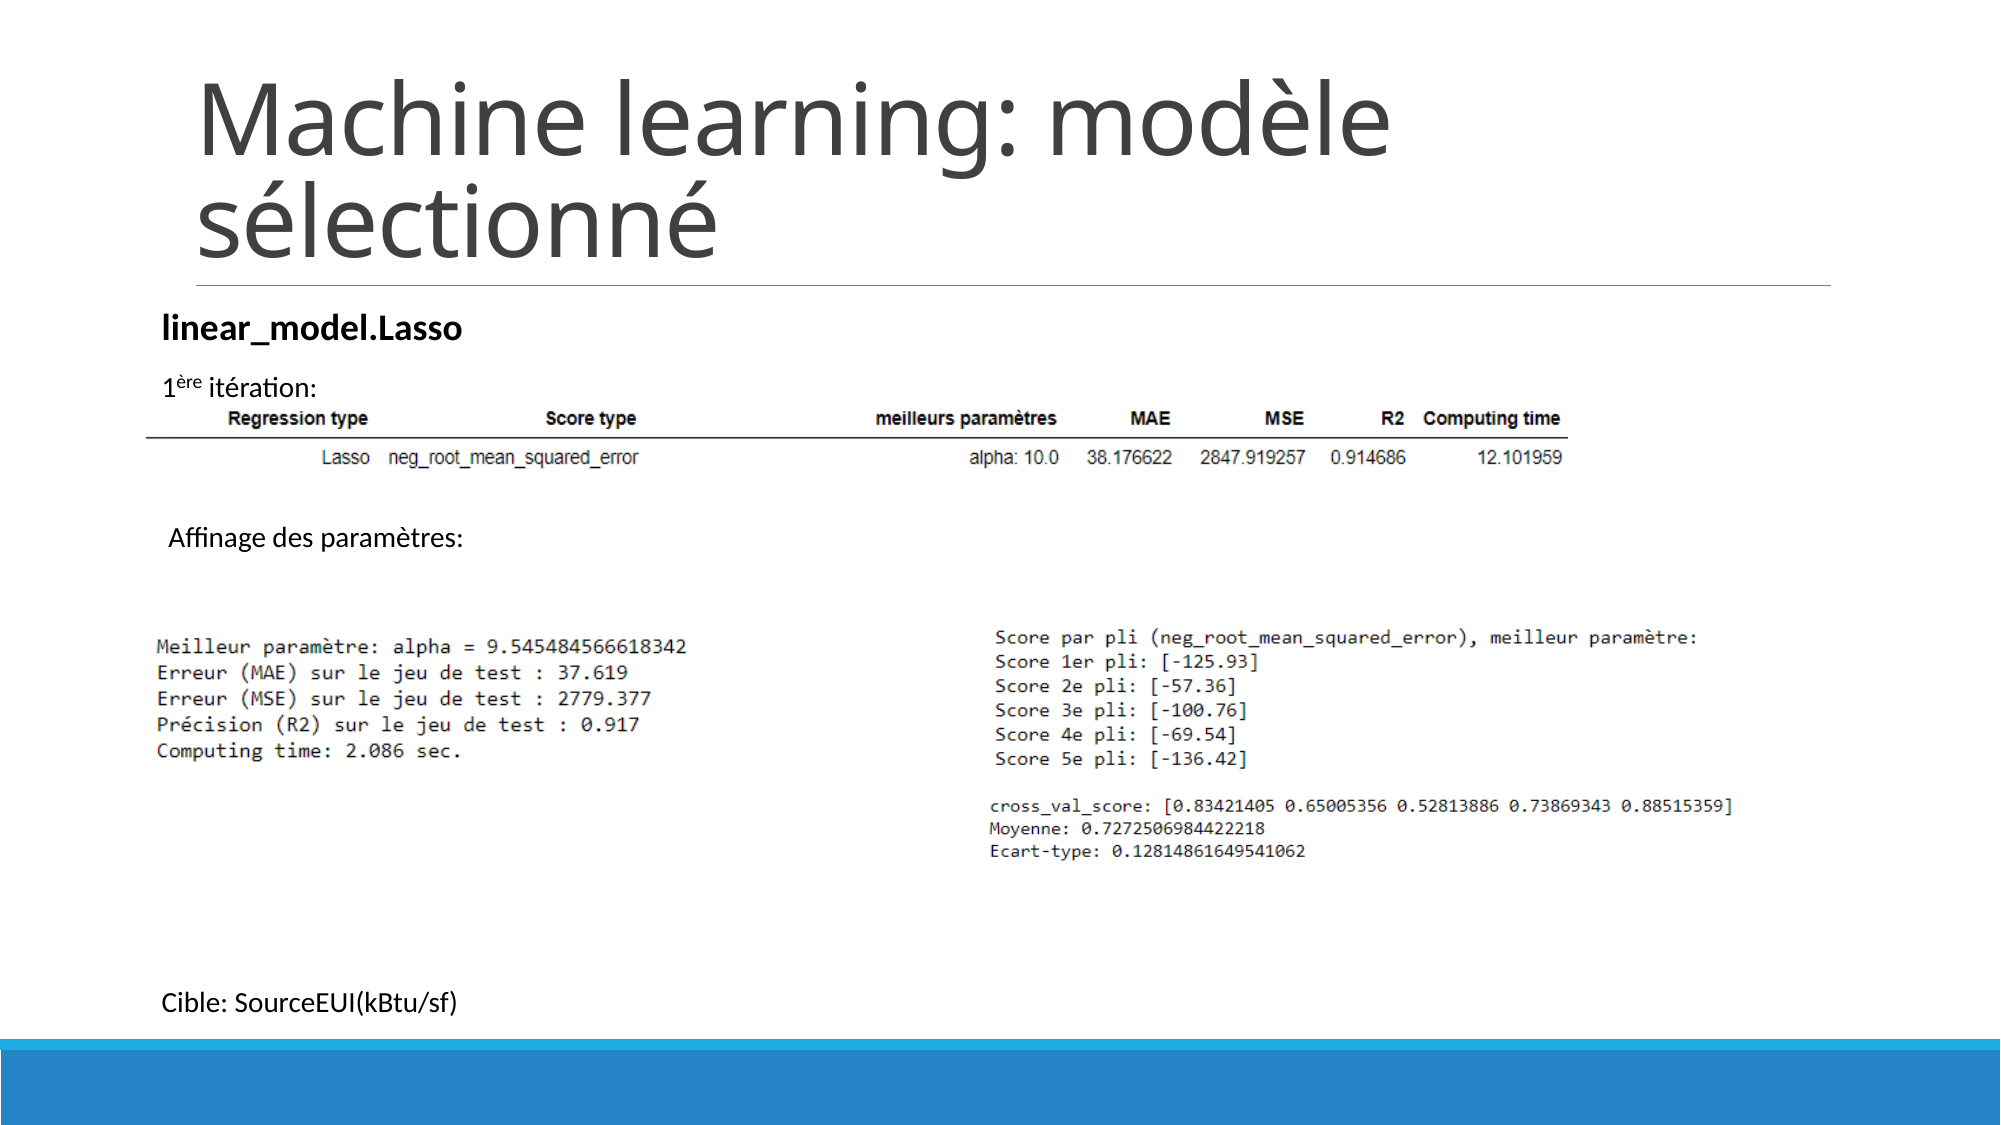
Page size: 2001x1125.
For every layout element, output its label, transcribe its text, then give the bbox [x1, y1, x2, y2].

text_box Affinage des paramètres: [153, 510, 796, 562]
text_box 1ère itération: [146, 360, 371, 412]
picture [985, 788, 1745, 870]
title Machine learning: modèle sélectionné [180, 47, 1831, 286]
picture [146, 406, 1568, 474]
picture [985, 627, 1709, 774]
text_box Cible: SourceEUI(kBtu/sf) [146, 975, 789, 1027]
picture [146, 626, 705, 778]
text_box linear_model.Lasso [146, 295, 789, 357]
